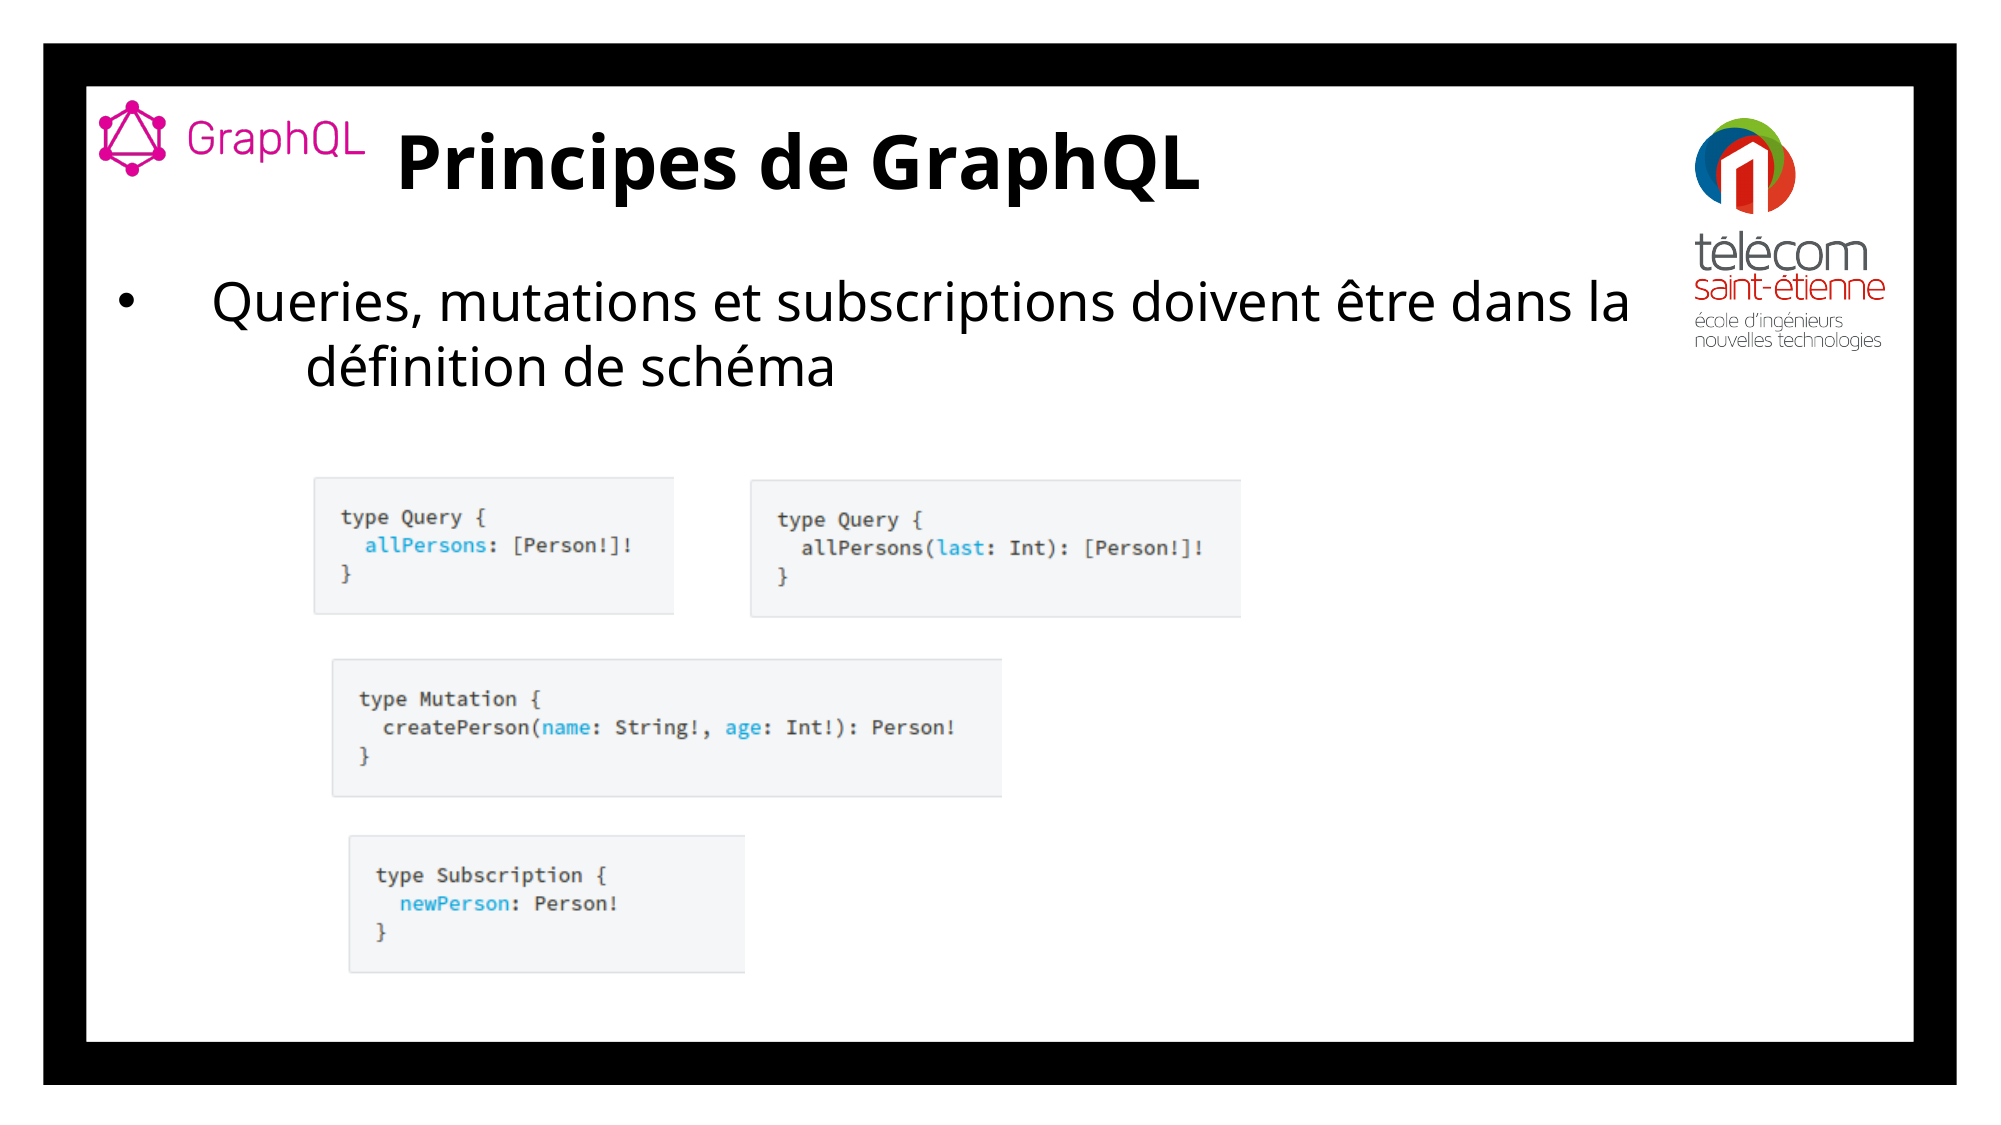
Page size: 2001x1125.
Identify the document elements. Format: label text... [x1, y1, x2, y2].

picture [741, 472, 1241, 629]
picture [341, 826, 745, 983]
picture [94, 99, 367, 178]
title Principes de GraphQL [375, 94, 1855, 259]
picture [1695, 118, 1885, 351]
text_box Queries, mutations et subscriptions doivent être dans la définition de schéma [102, 259, 1808, 730]
picture [318, 648, 1002, 804]
picture [306, 468, 674, 626]
